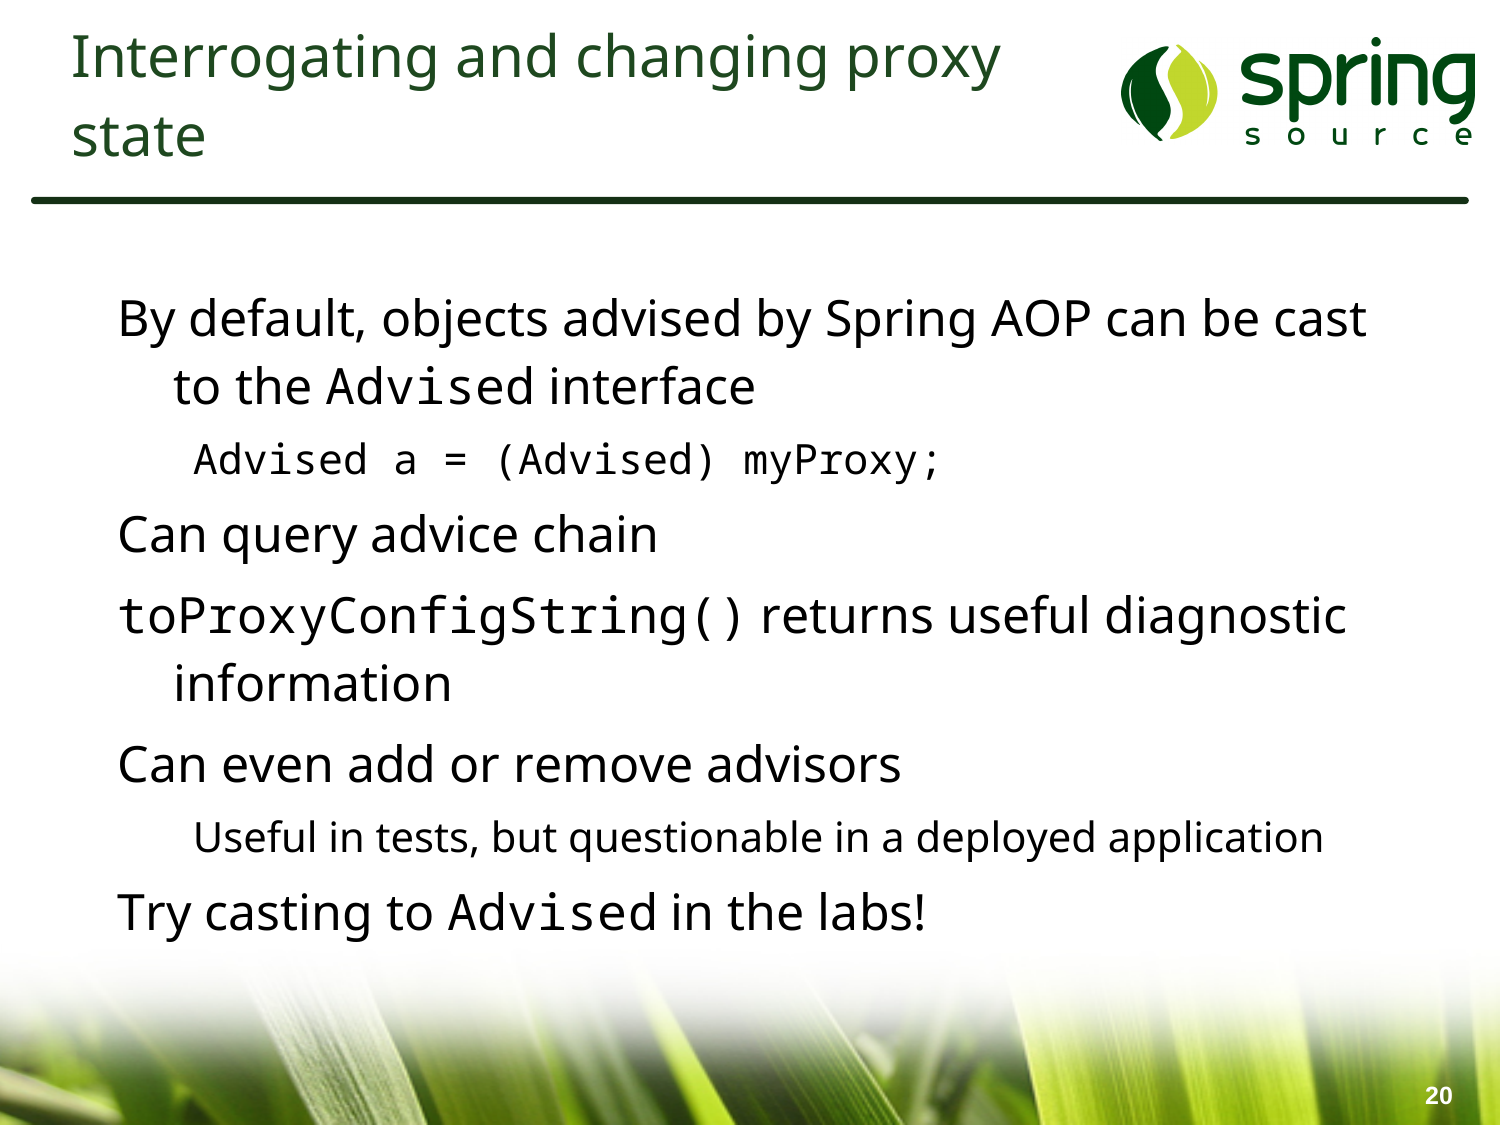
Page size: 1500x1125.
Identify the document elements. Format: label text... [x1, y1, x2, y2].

list By default, objects advised by Spring AOP can be cast to the Advised interface Advised a = (Advised) myProxy; Can query advice chain toProxyConfigString() returns useful diagnostic information Can even add or remove advisors Useful in tests, but questionable in a deployed application Try casting to Advised in the labs! [103, 275, 1394, 1022]
picture [0, 944, 1500, 1125]
picture [1121, 37, 1475, 145]
title Interrogating and changing proxy state [56, 13, 1089, 176]
